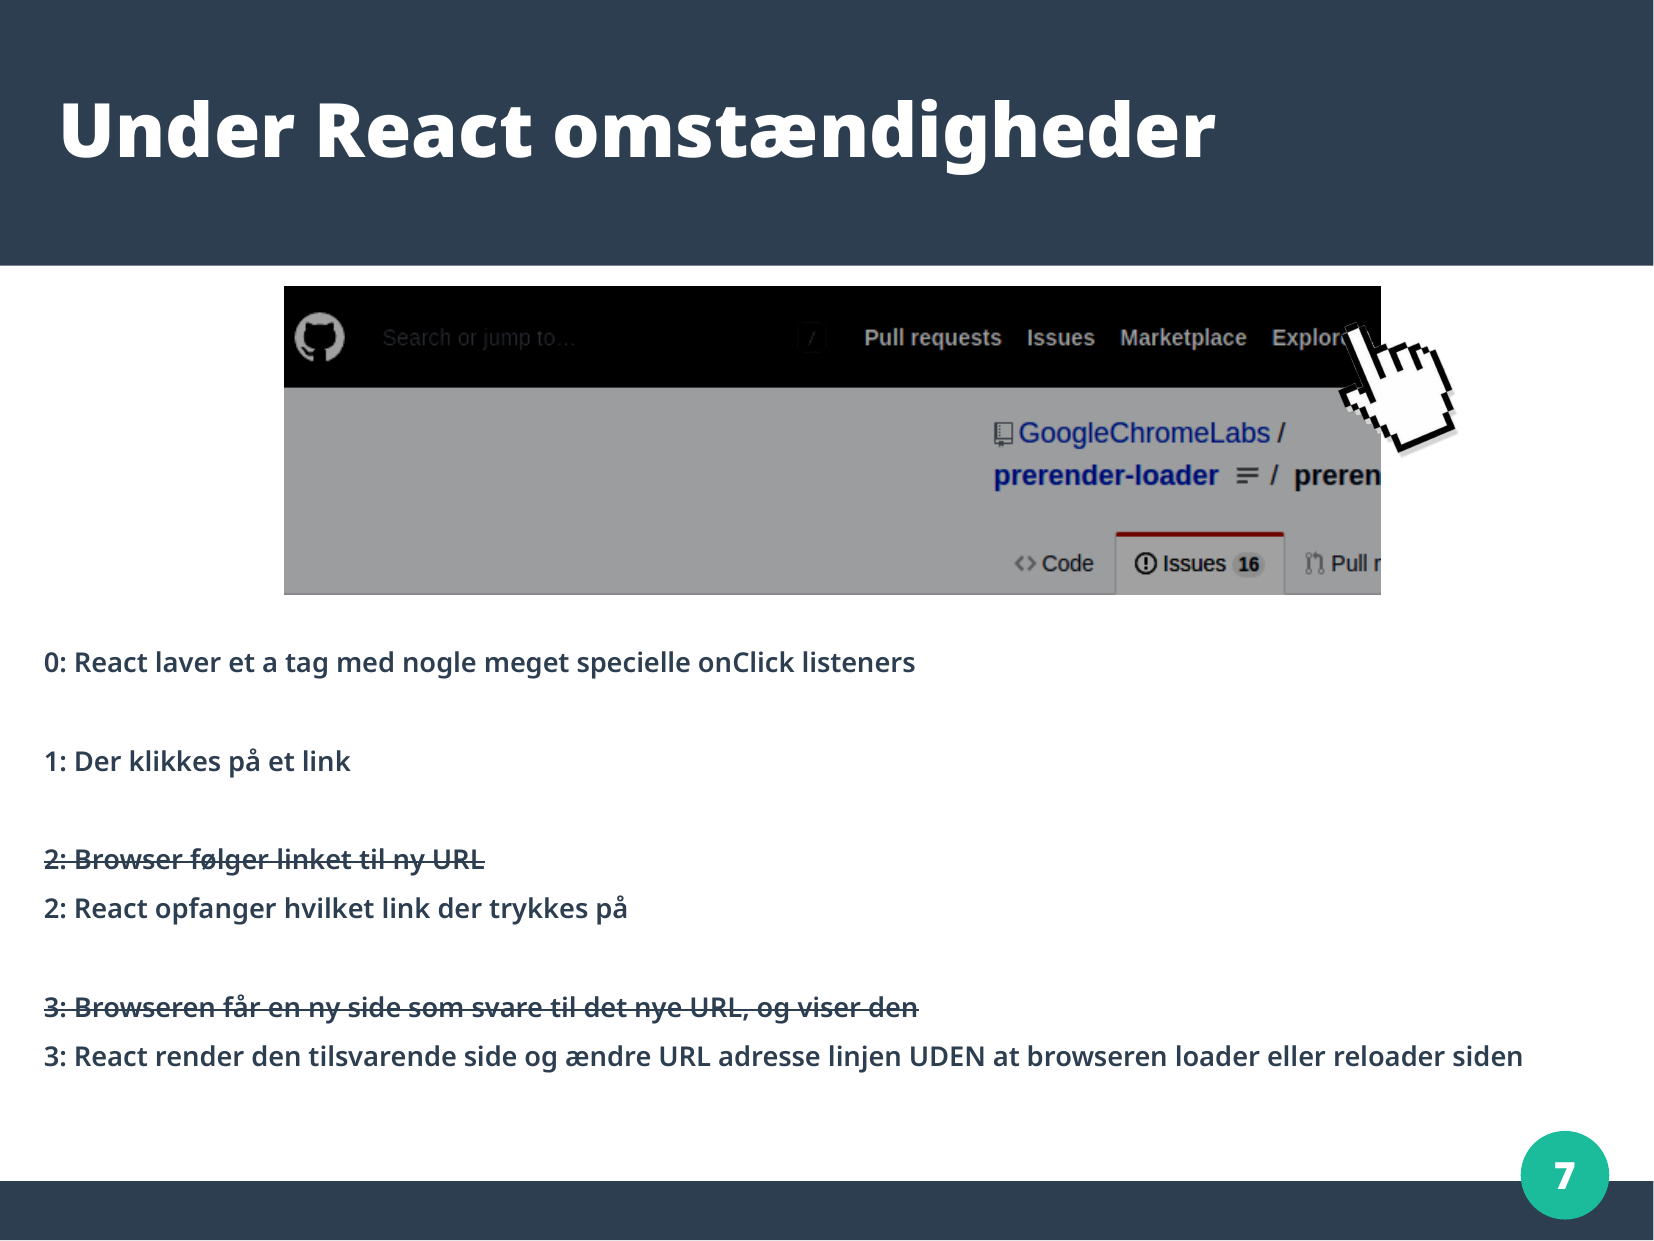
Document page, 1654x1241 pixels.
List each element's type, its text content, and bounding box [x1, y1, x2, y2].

list 0: React laver et a tag med nogle meget specielle onClick listeners 1: Der klikkes på et link 2: Browser følger linket til ny URL 2: React opfanger hvilket link der trykkes på 3: Browseren får en ny side som svare til det nye URL, og viser den 3: React render den tilsvarende side og ændre URL adresse linjen UDEN at browseren loader eller reloader siden [15, 643, 1561, 1081]
title Under React omstændigheder [59, 49, 1595, 207]
picture [284, 286, 1471, 595]
